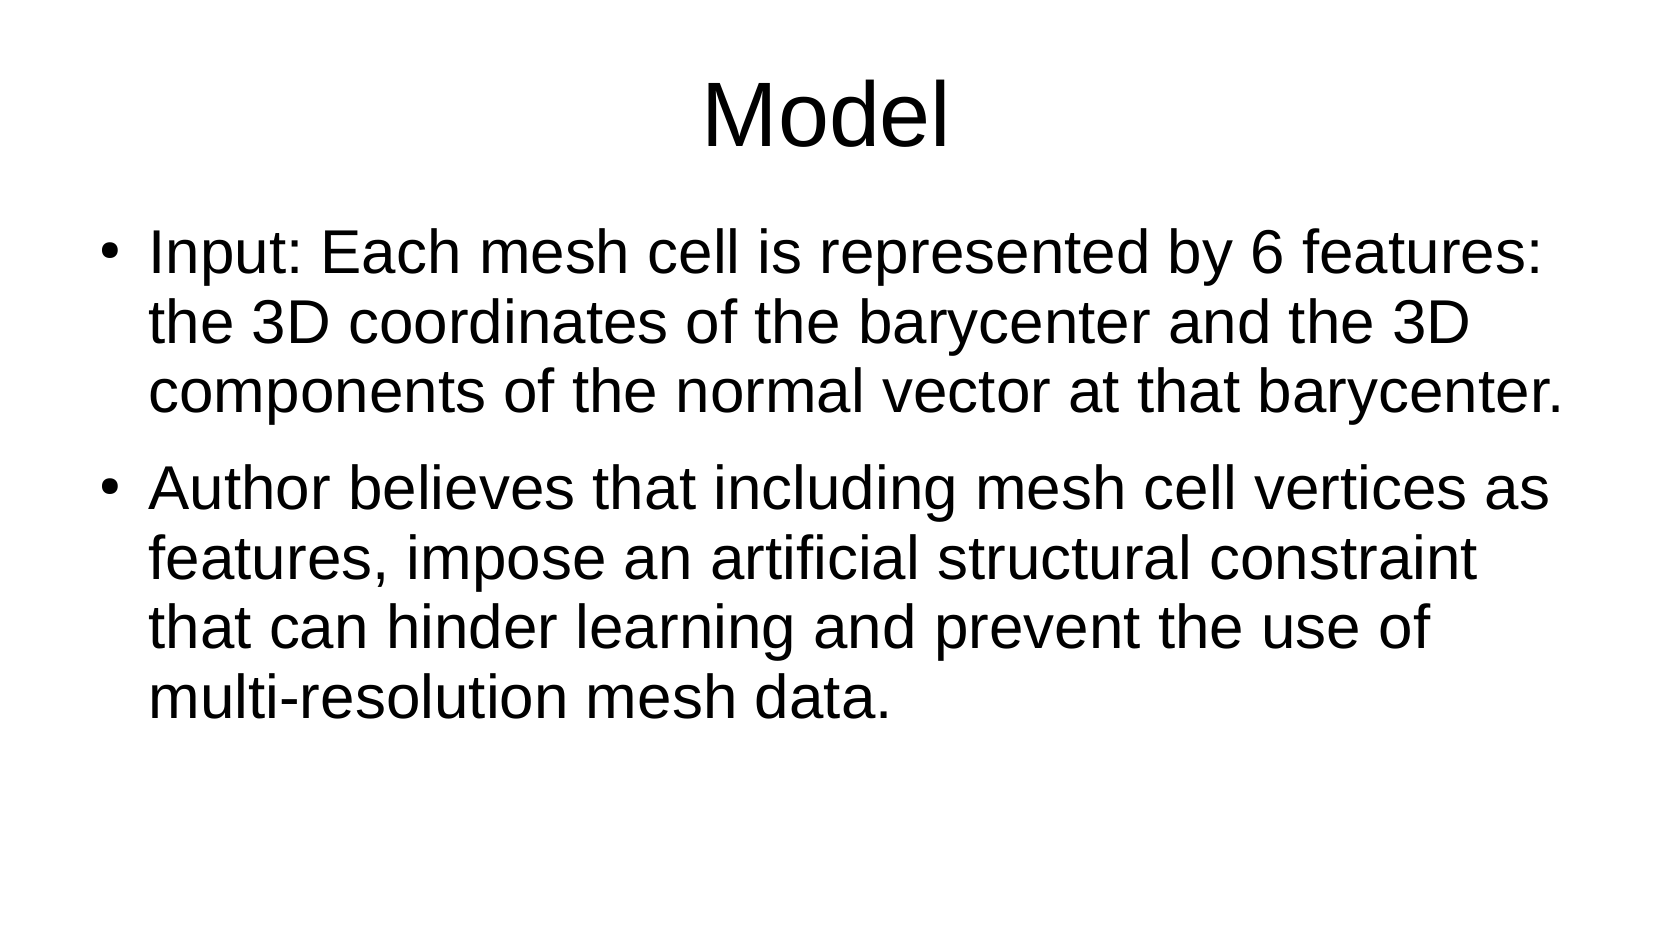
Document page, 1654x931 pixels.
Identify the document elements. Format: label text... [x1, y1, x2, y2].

title Model [82, 37, 1571, 193]
list Input: Each mesh cell is represented by 6 features: the 3D coordinates of the barycenter and the 3D components of the normal vector at that barycenter. Author believes that including mesh cell vertices as features, impose an artificial structural constraint that can hinder learning and prevent the use of multi-resolution mesh data. [82, 217, 1571, 758]
